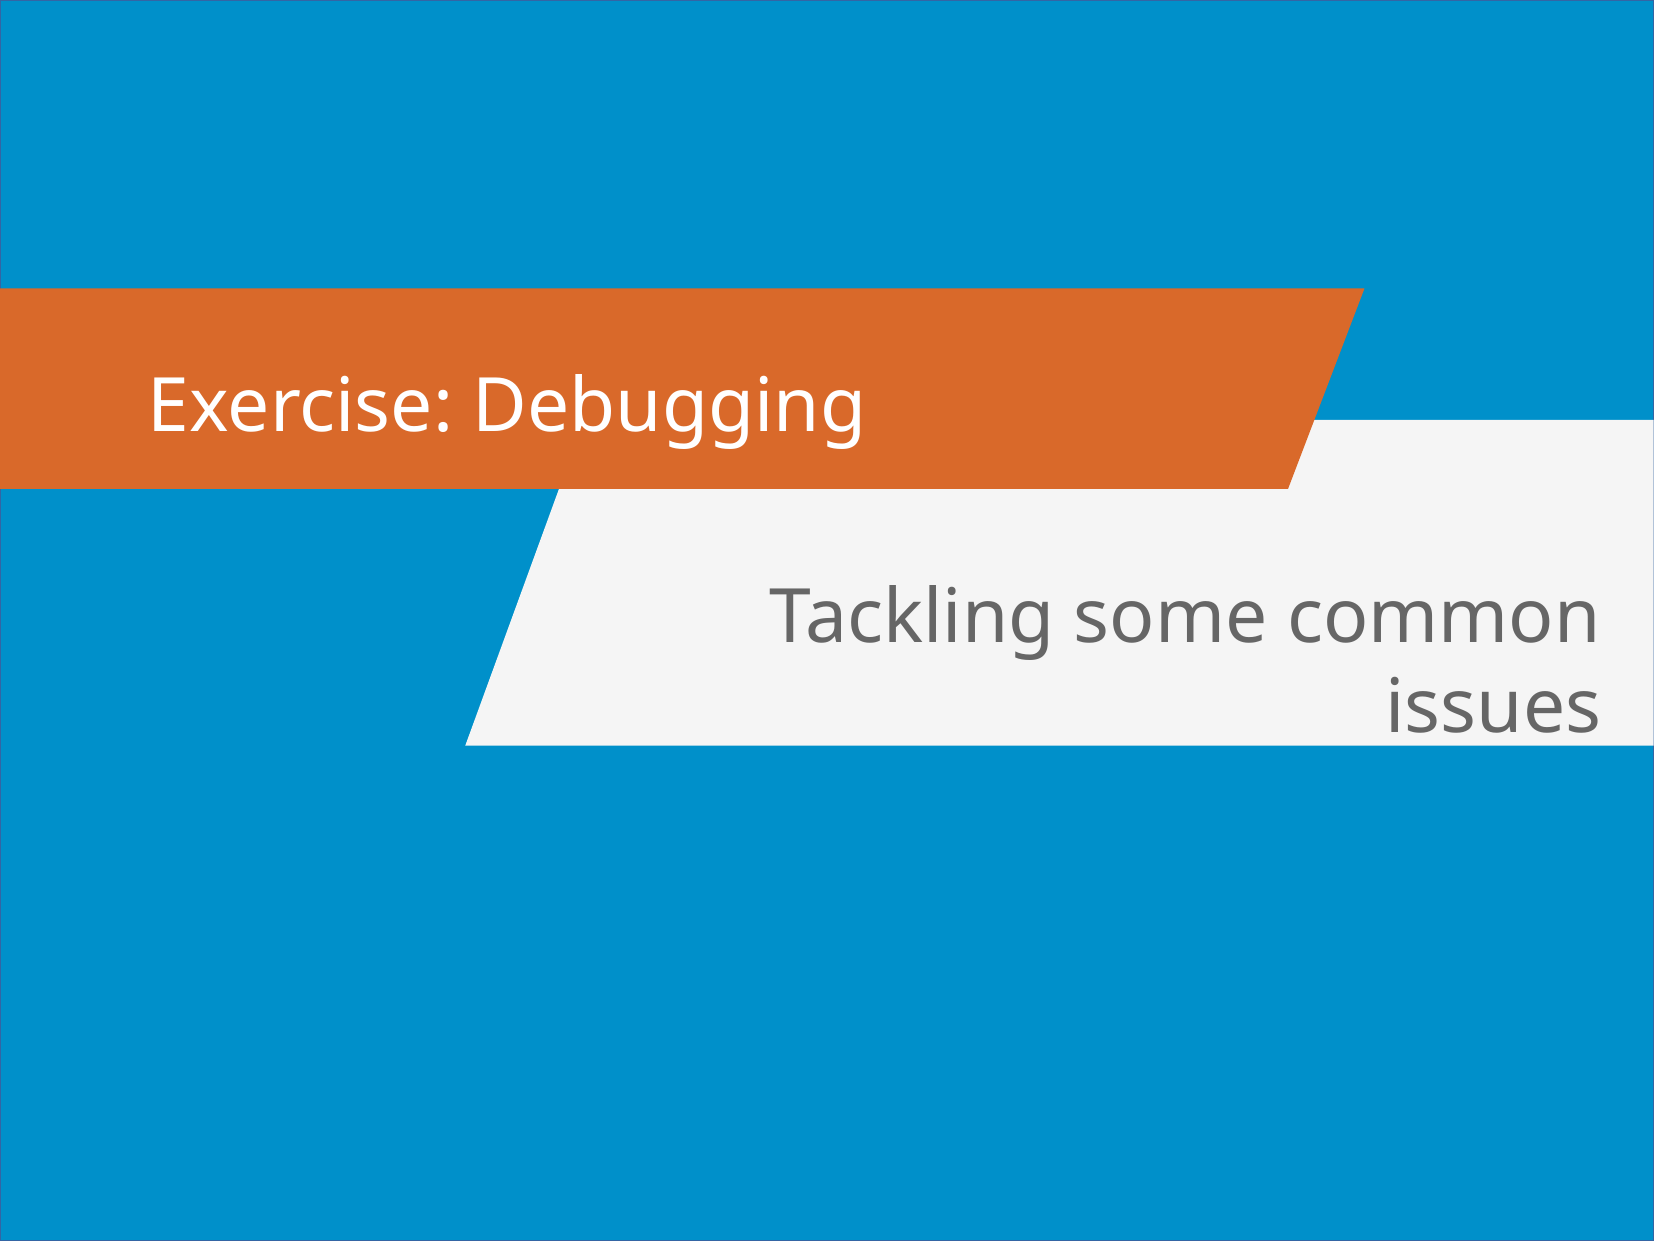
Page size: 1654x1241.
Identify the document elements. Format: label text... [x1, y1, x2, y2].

text_box [0, 0, 1654, 1241]
text_box Tackling some common issues [544, 560, 1617, 726]
text_box Exercise: Debugging [133, 348, 1380, 514]
